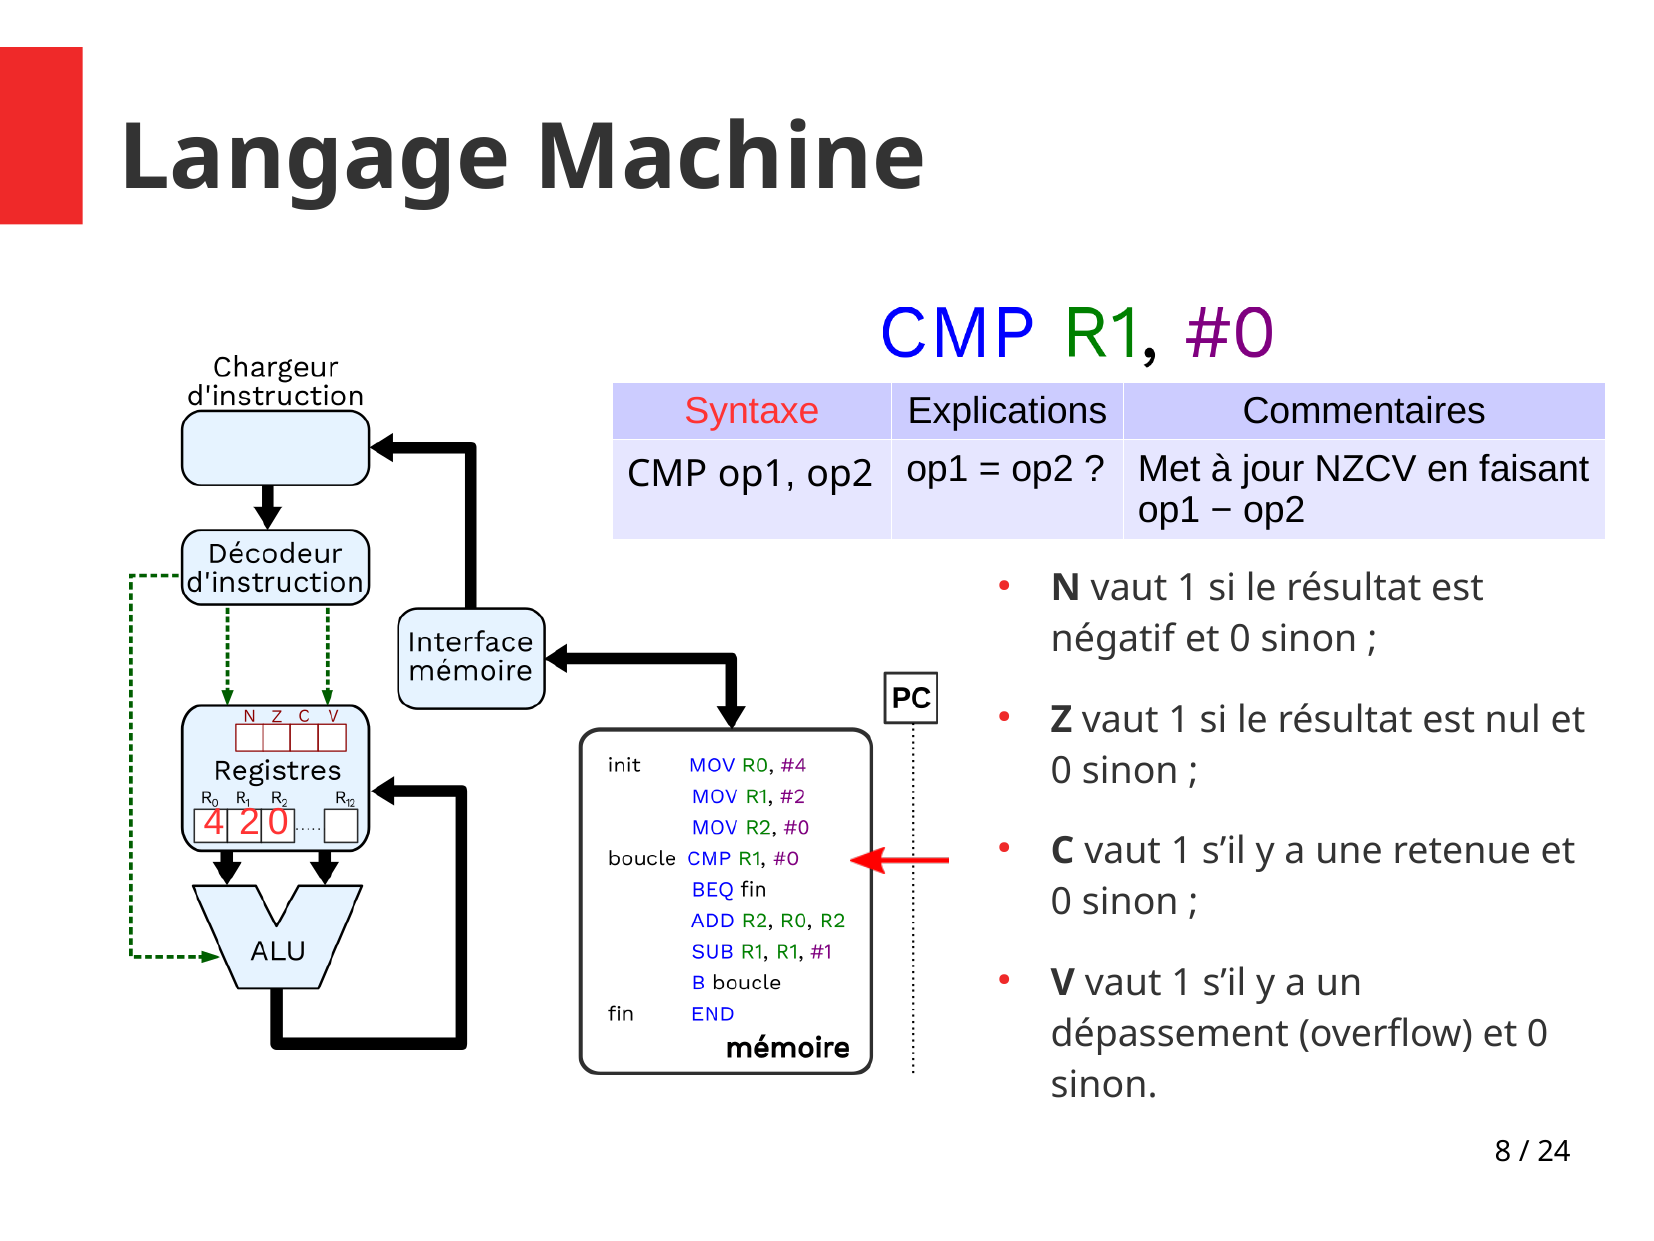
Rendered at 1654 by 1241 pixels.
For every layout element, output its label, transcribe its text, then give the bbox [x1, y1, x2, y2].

table_cell CMP op1, op2 [613, 440, 891, 539]
table_header Commentaires [1124, 383, 1605, 439]
table_cell Met à jour NZCV en faisant op1 − op2 [1124, 440, 1605, 539]
table_header Explications [892, 383, 1123, 439]
table_cell op1 = op2 ? [892, 440, 1123, 539]
text_box 2 [224, 793, 253, 851]
list N vaut 1 si le résultat est négatif et 0 sinon ; Z vaut 1 si le résultat est nul et 0 sinon ; C vaut 1 s’il y a une retenue et 0 sinon ; V vaut 1 s’il y a un dépassement (overflow) et 0 sinon. [979, 560, 1601, 1074]
text_box 4 [188, 793, 224, 851]
table_header Syntaxe [613, 383, 891, 439]
text_box 0 [253, 793, 301, 851]
picture [129, 307, 1272, 1075]
title Langage Machine [118, 49, 1571, 257]
